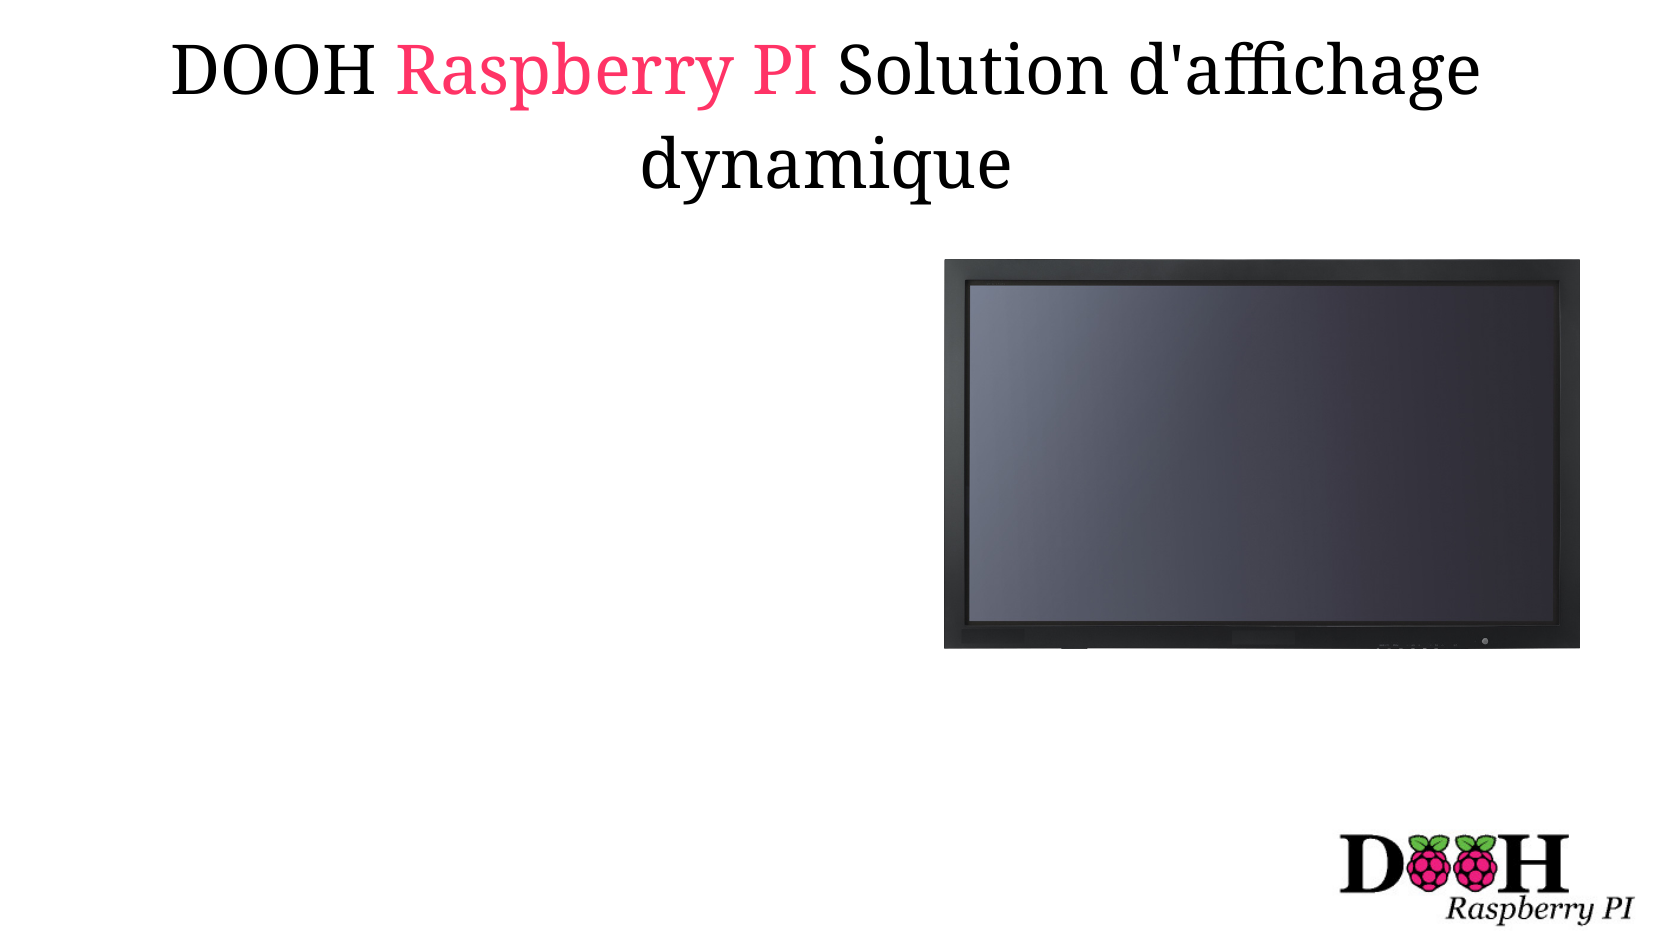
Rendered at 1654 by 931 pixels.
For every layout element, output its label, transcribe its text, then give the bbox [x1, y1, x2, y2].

title DOOH Raspberry PI Solution d'affichage dynamique [82, 36, 1571, 193]
picture [0, 0, 1654, 931]
